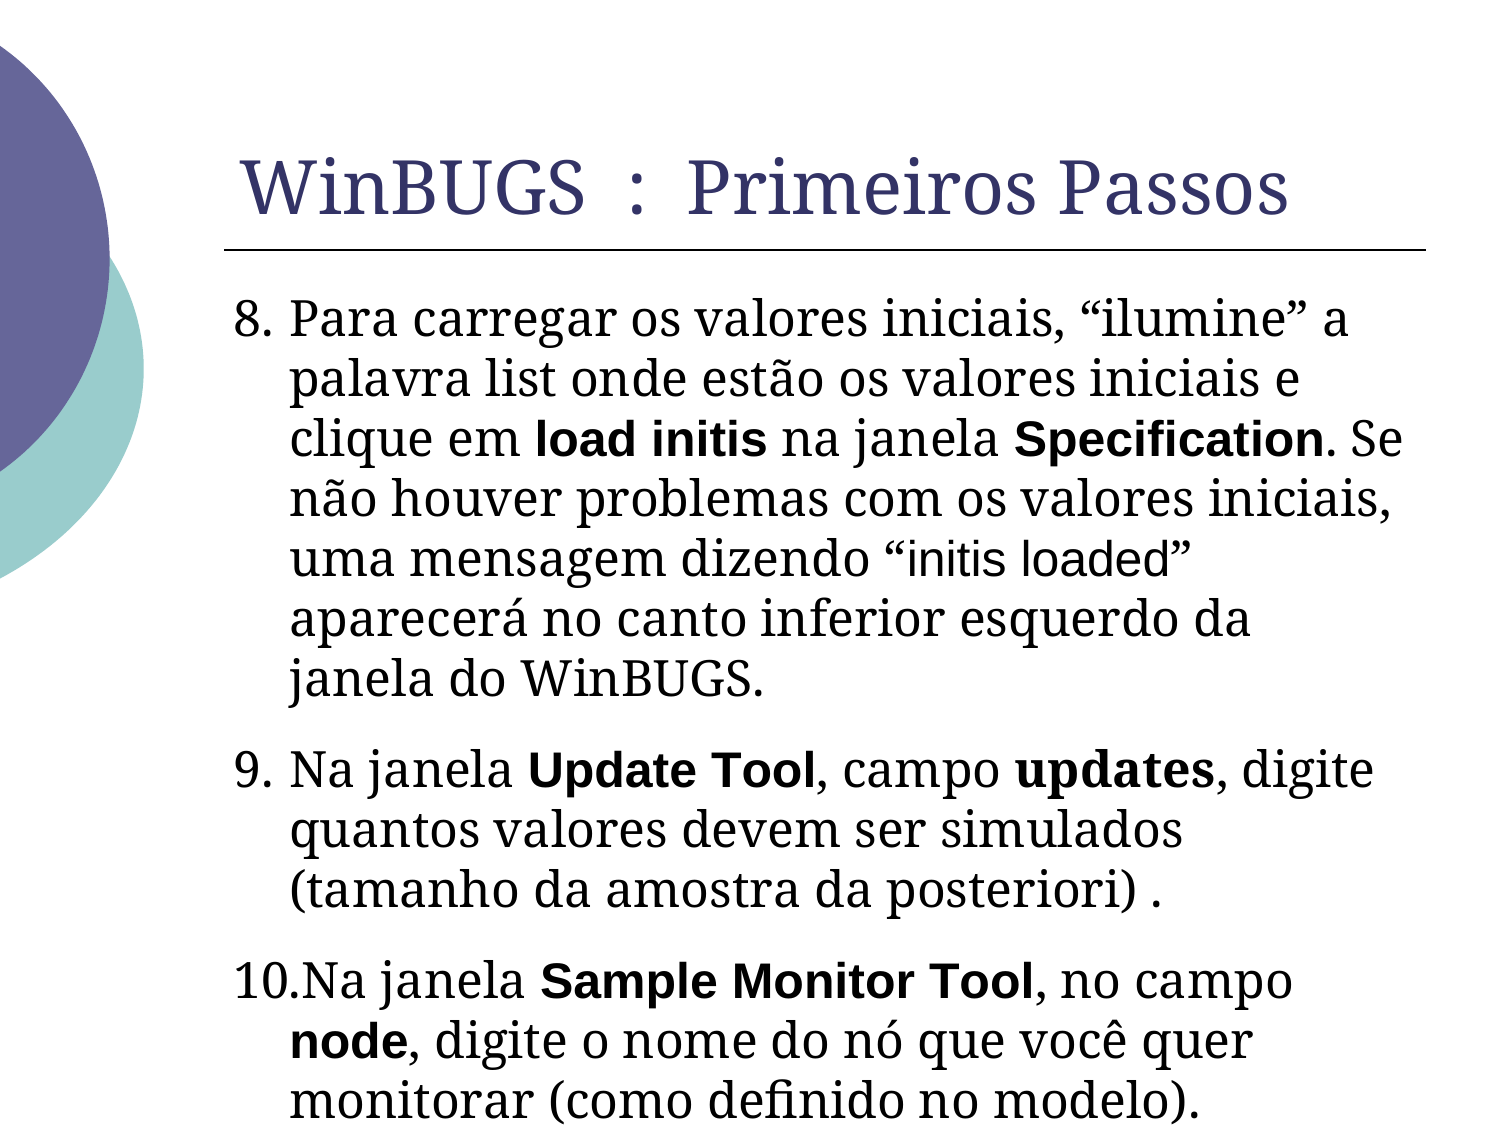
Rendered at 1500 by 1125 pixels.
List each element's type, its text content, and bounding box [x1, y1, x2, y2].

text_box Para carregar os valores iniciais, “ilumine” a palavra list onde estão os valores iniciais e clique em load initis na janela Specification. Se não houver problemas com os valores iniciais, uma mensagem dizendo “initis loaded” aparecerá no canto inferior esquerdo da janela do WinBUGS. Na janela Update Tool, campo updates, digite quantos valores devem ser simulados (tamanho da amostra da posteriori) . Na janela Sample Monitor Tool, no campo node, digite o nome do nó que você quer monitorar (como definido no modelo). [218, 278, 1424, 1125]
title WinBUGS : Primeiros Passos [224, 49, 1425, 237]
